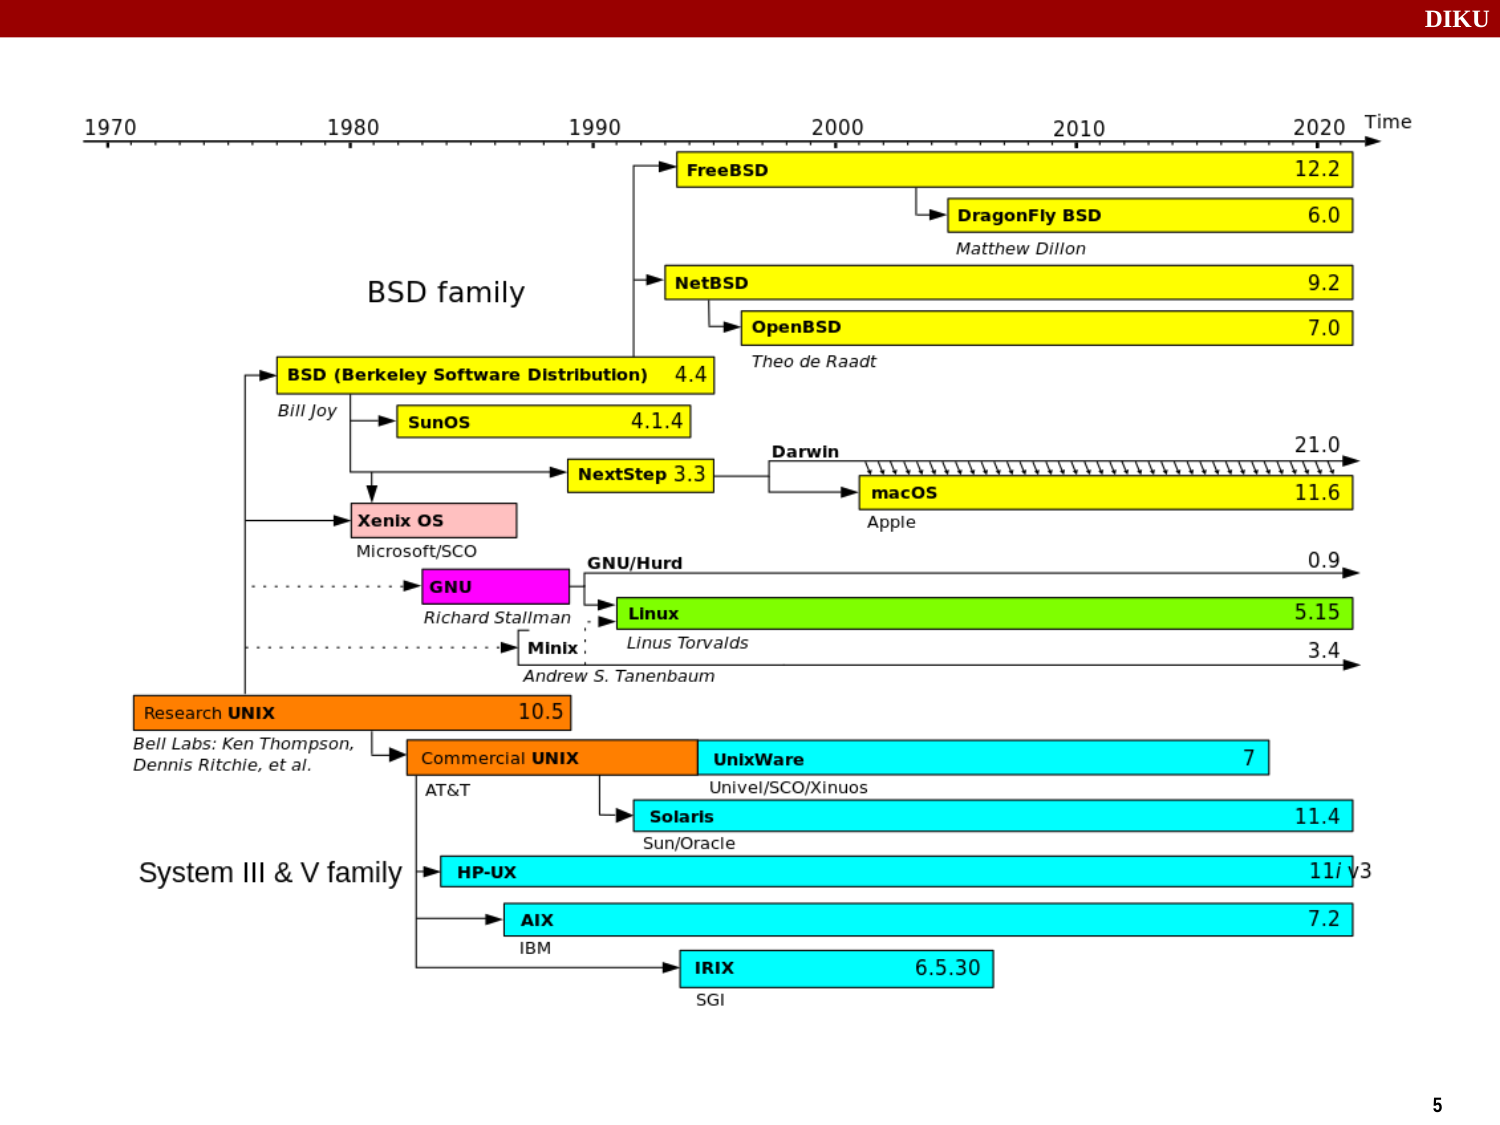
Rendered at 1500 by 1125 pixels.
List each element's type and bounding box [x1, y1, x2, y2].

picture [67, 86, 1426, 1036]
